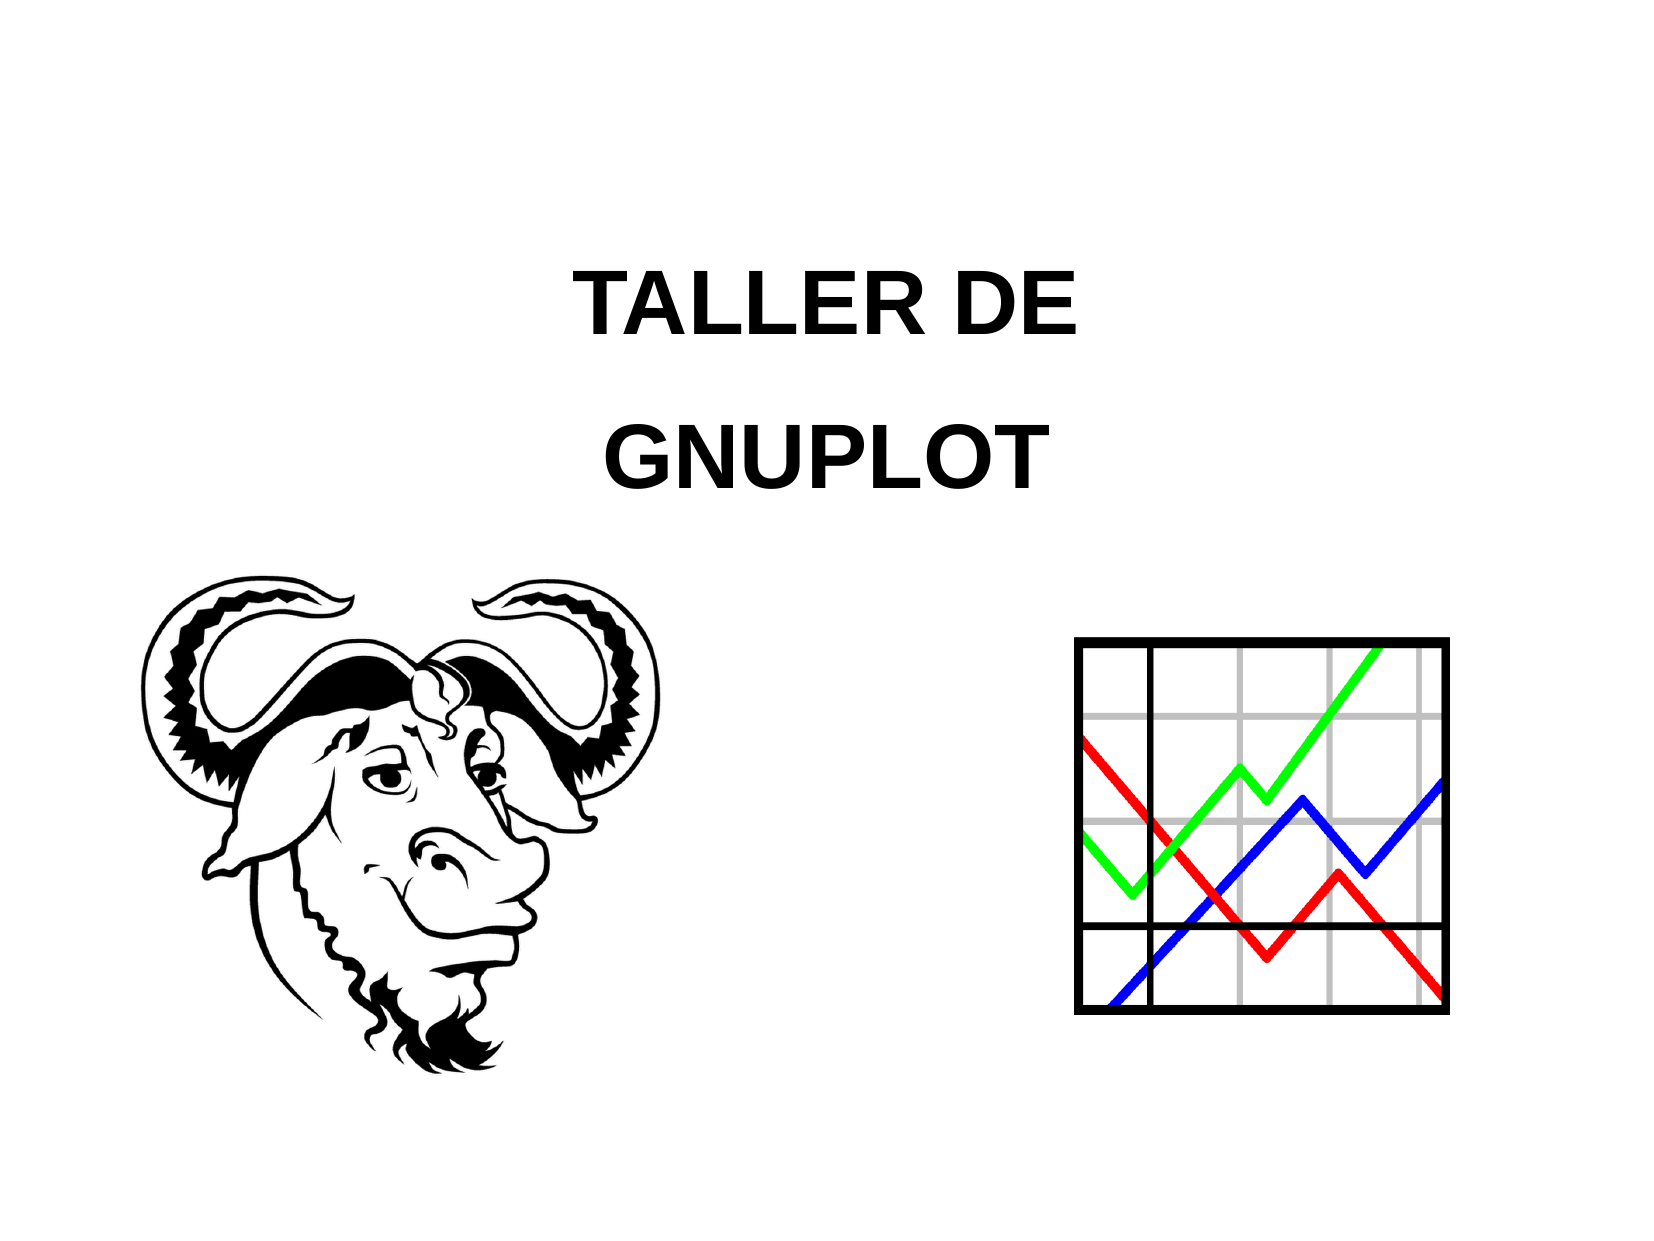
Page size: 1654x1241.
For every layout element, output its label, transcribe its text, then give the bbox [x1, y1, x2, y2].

picture [136, 561, 662, 1087]
picture [1074, 637, 1450, 1015]
title TALLER DE GNUPLOT [82, 188, 1571, 520]
